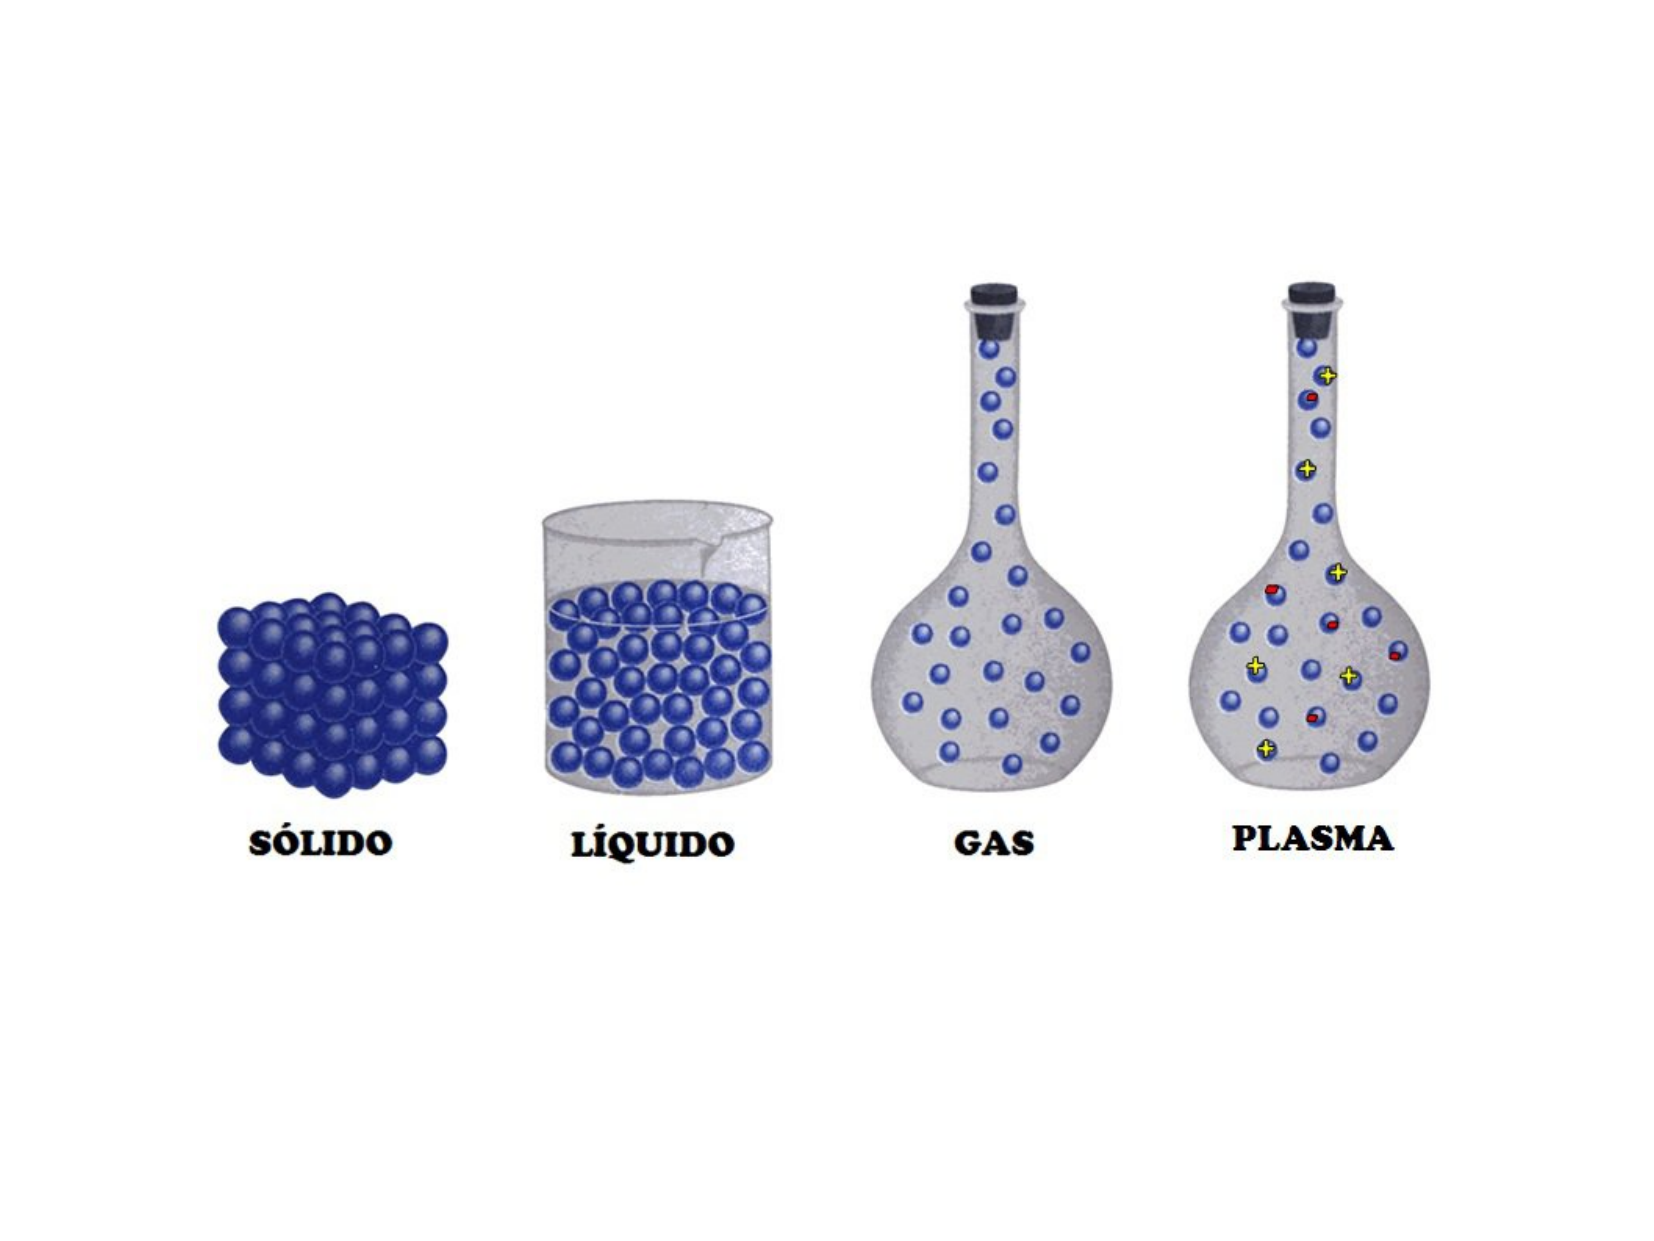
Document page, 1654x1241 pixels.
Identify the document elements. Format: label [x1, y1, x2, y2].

picture [197, 259, 1459, 893]
